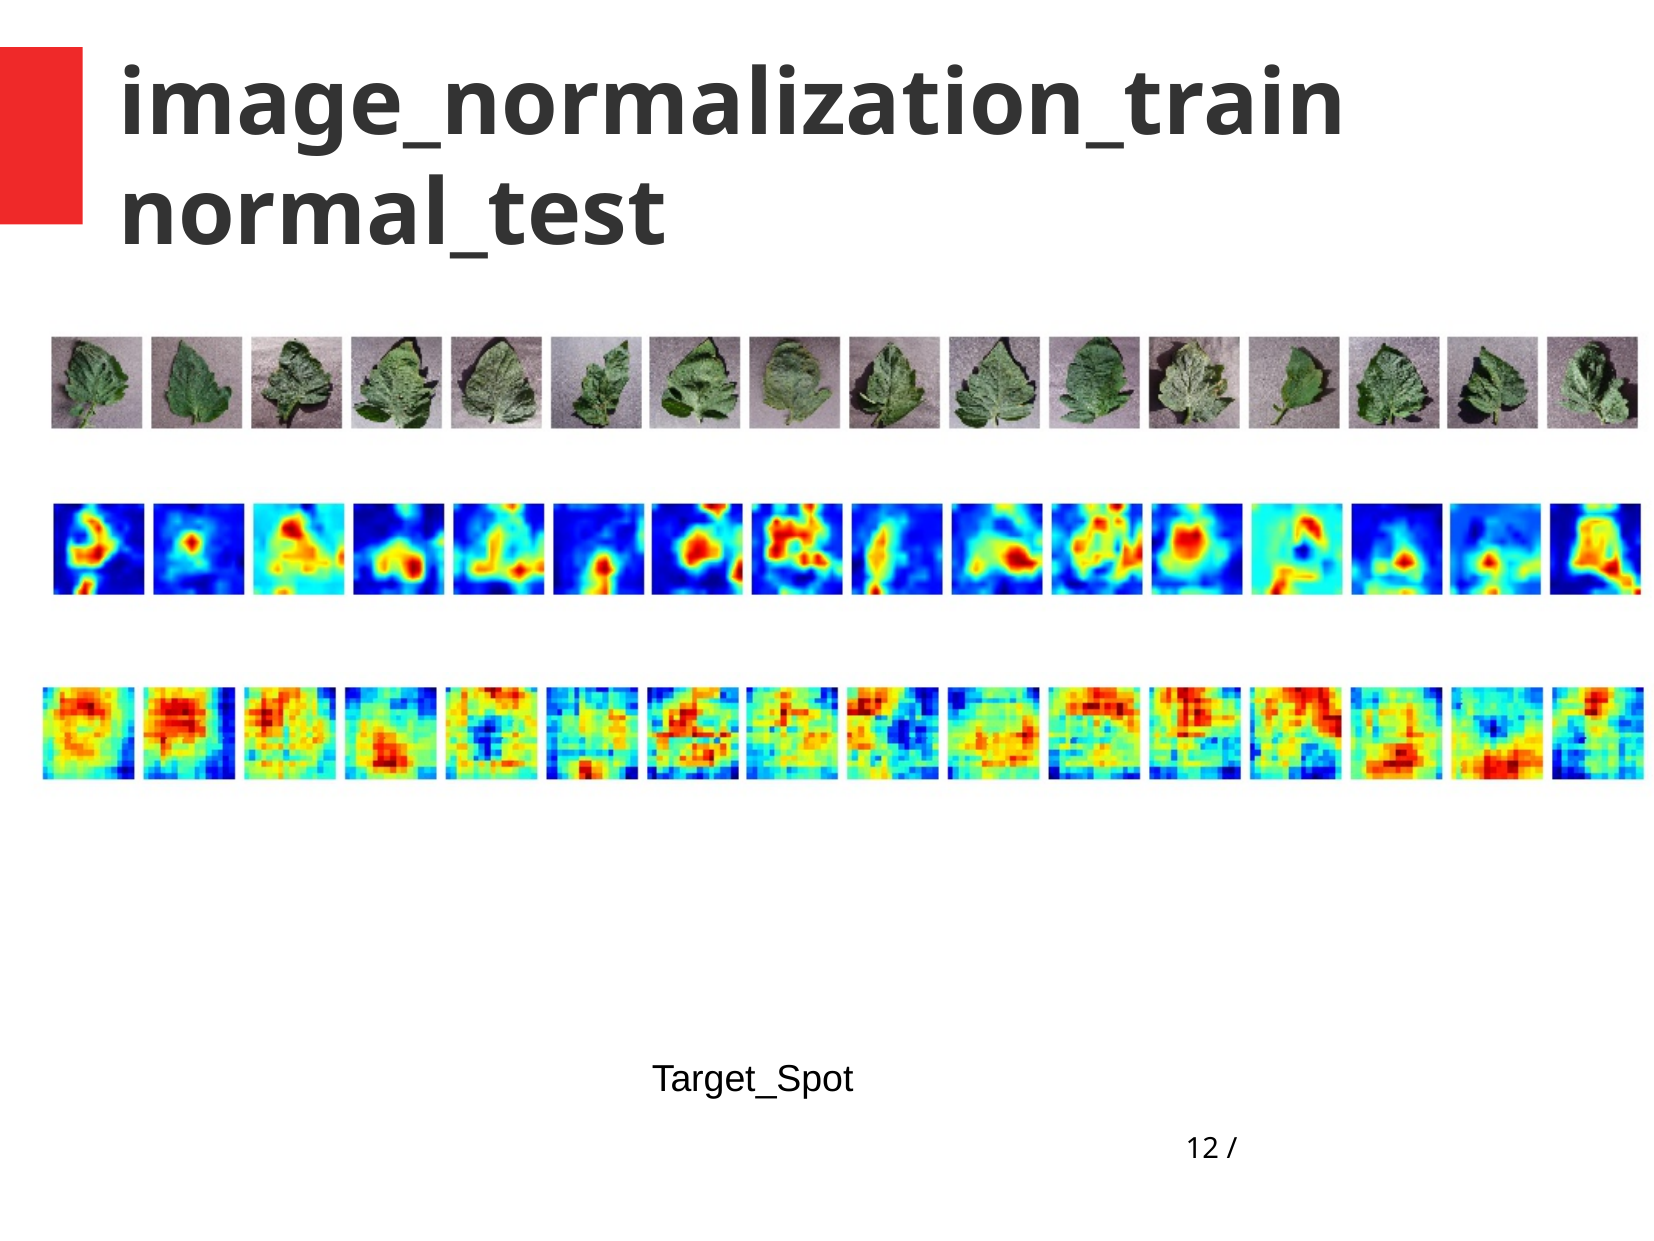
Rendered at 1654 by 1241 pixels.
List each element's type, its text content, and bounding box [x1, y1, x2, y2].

picture [6, 672, 1654, 817]
picture [3, 487, 1654, 633]
title image_normalization_train normal_test [118, 45, 1571, 260]
text_box Target_Spot [637, 1050, 961, 1107]
text_box / [1185, 1129, 1571, 1216]
picture [1, 320, 1654, 466]
